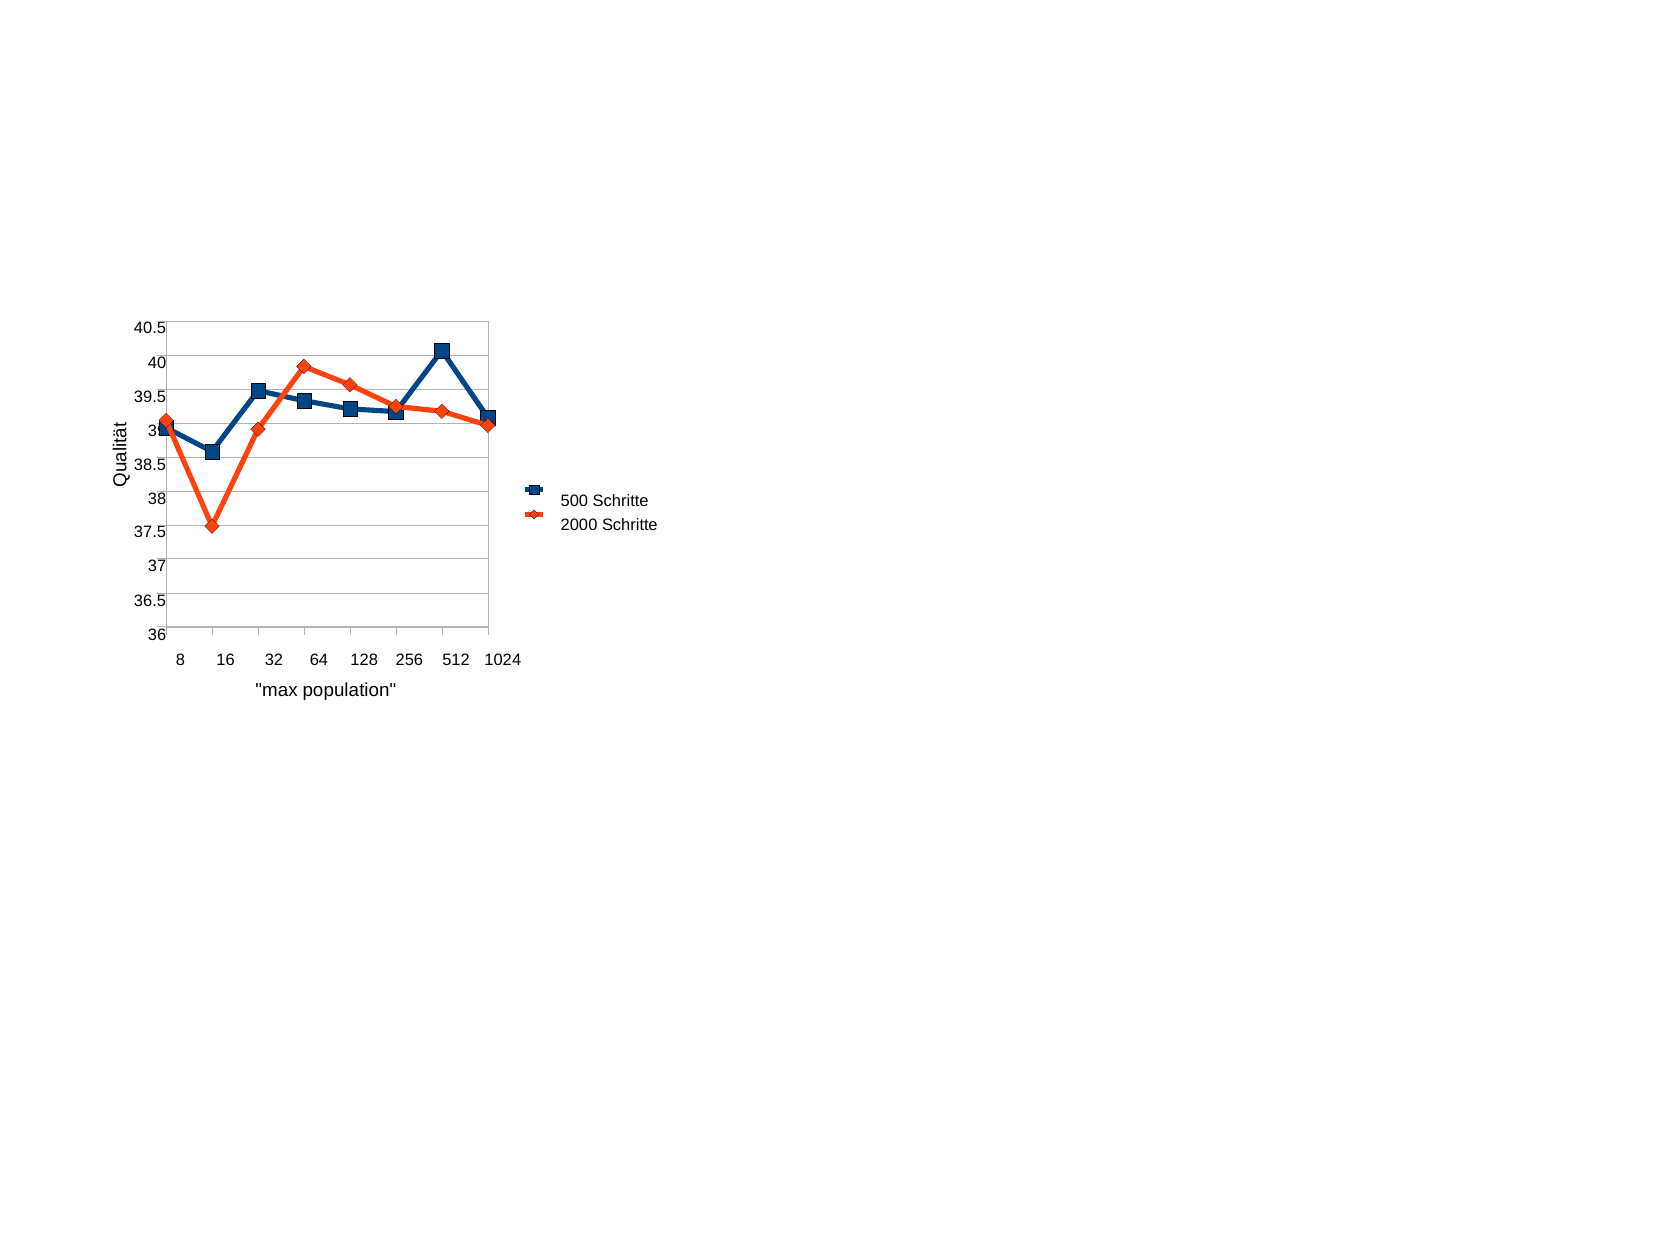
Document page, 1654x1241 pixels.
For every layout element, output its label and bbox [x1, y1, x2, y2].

picture [71, 301, 676, 713]
